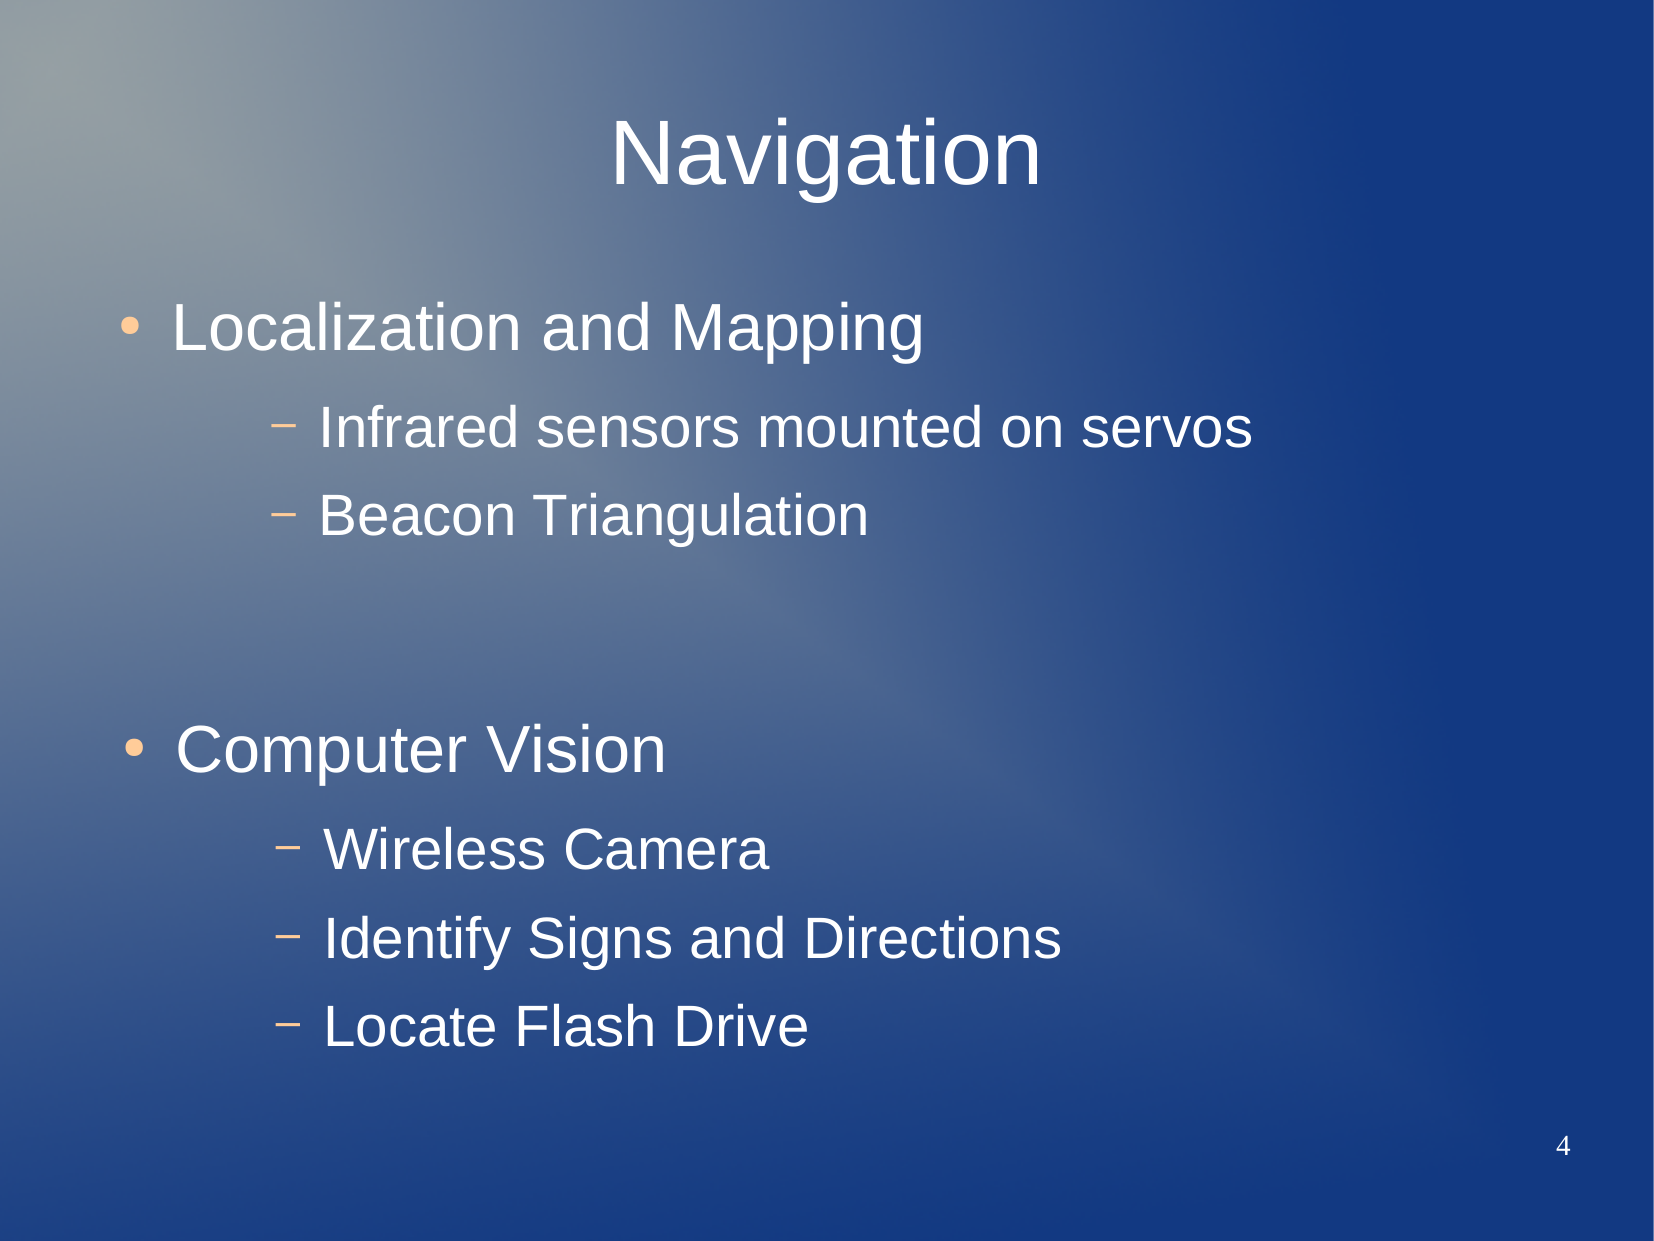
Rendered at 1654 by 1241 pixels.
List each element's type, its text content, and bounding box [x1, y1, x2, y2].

list Localization and Mapping Infrared sensors mounted on servos Beacon Triangulation [82, 290, 1571, 676]
picture [0, 0, 1654, 1241]
title Navigation [82, 49, 1571, 257]
list Computer Vision Wireless Camera Identify Signs and Directions Locate Flash Drive [86, 712, 1576, 1098]
